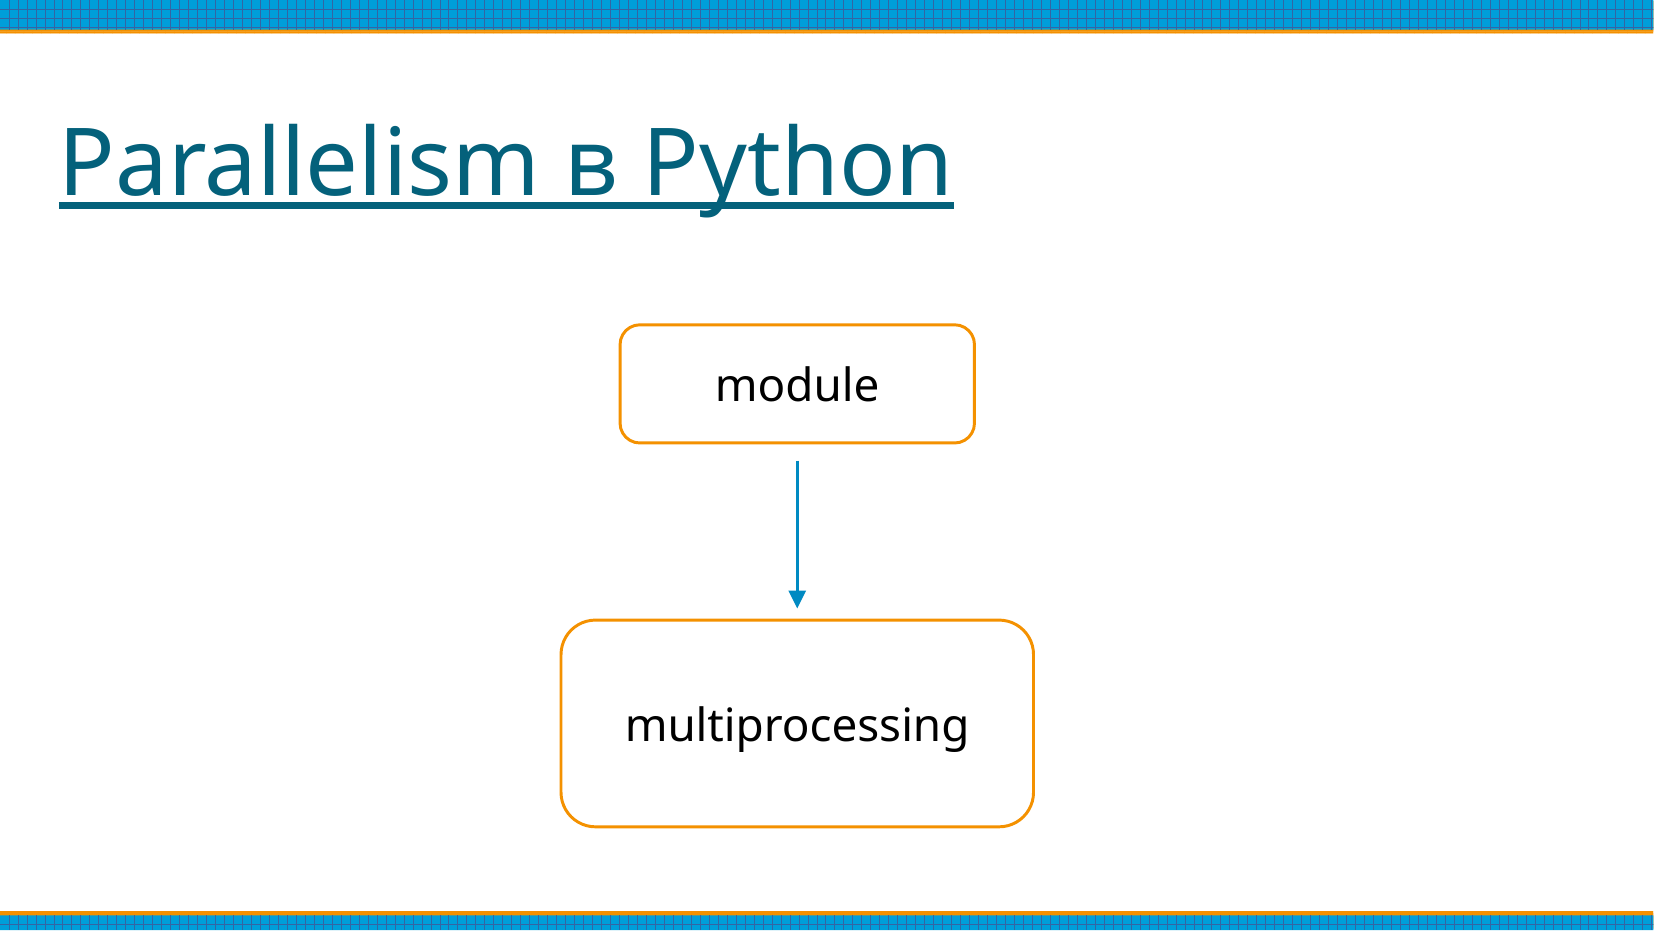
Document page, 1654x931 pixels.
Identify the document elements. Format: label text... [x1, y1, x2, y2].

title Parallelism в Python [59, 80, 1548, 237]
text_box multiprocessing [561, 620, 1034, 827]
text_box module [620, 324, 975, 443]
